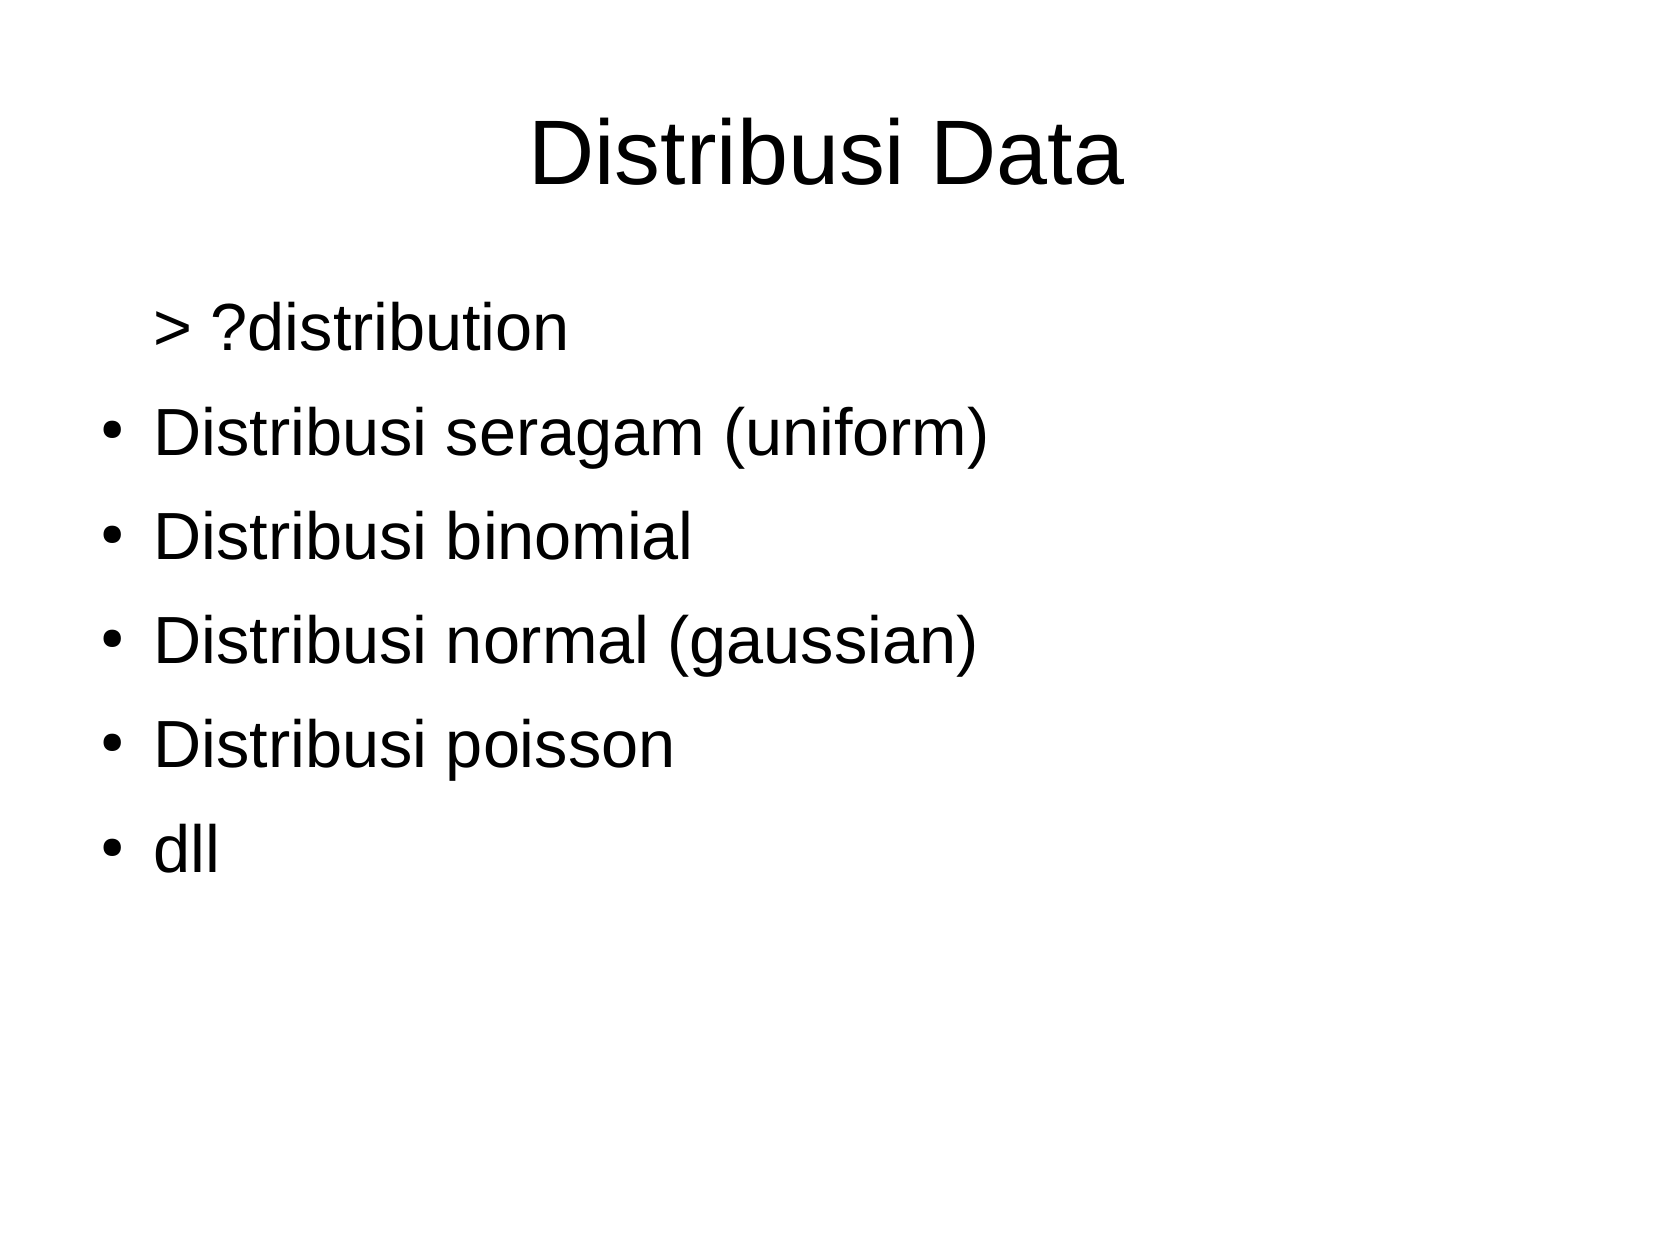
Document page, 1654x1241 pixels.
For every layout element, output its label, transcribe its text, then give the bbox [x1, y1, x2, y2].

title Distribusi Data [82, 49, 1571, 257]
list > ?distribution Distribusi seragam (uniform) Distribusi binomial Distribusi normal (gaussian) Distribusi poisson dll [82, 290, 1571, 1010]
